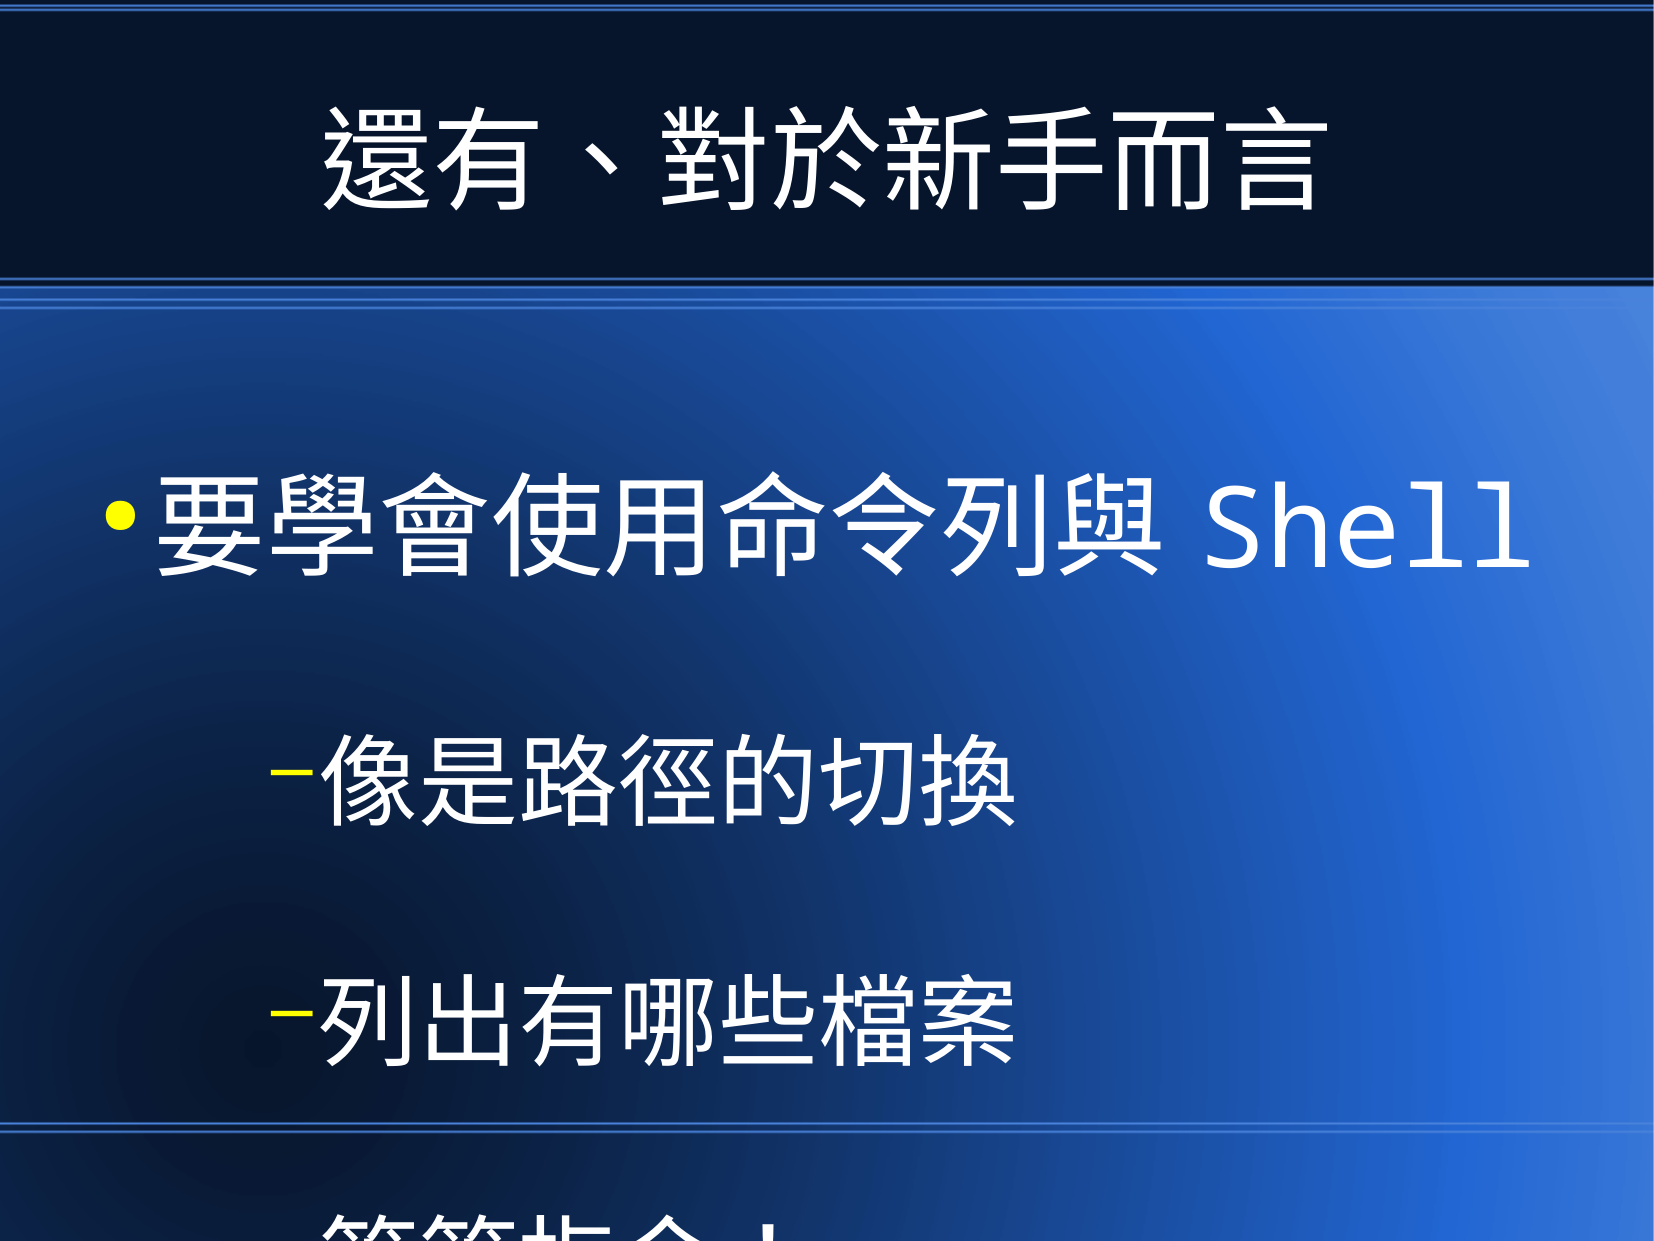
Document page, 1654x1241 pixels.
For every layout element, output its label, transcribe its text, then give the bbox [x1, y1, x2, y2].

picture [0, 0, 1654, 1241]
list 要學會使用命令列與Shell 像是路徑的切換 列出有哪些檔案 等等指令！ [82, 355, 1571, 1241]
title 還有、對於新手而言 [82, 49, 1571, 257]
